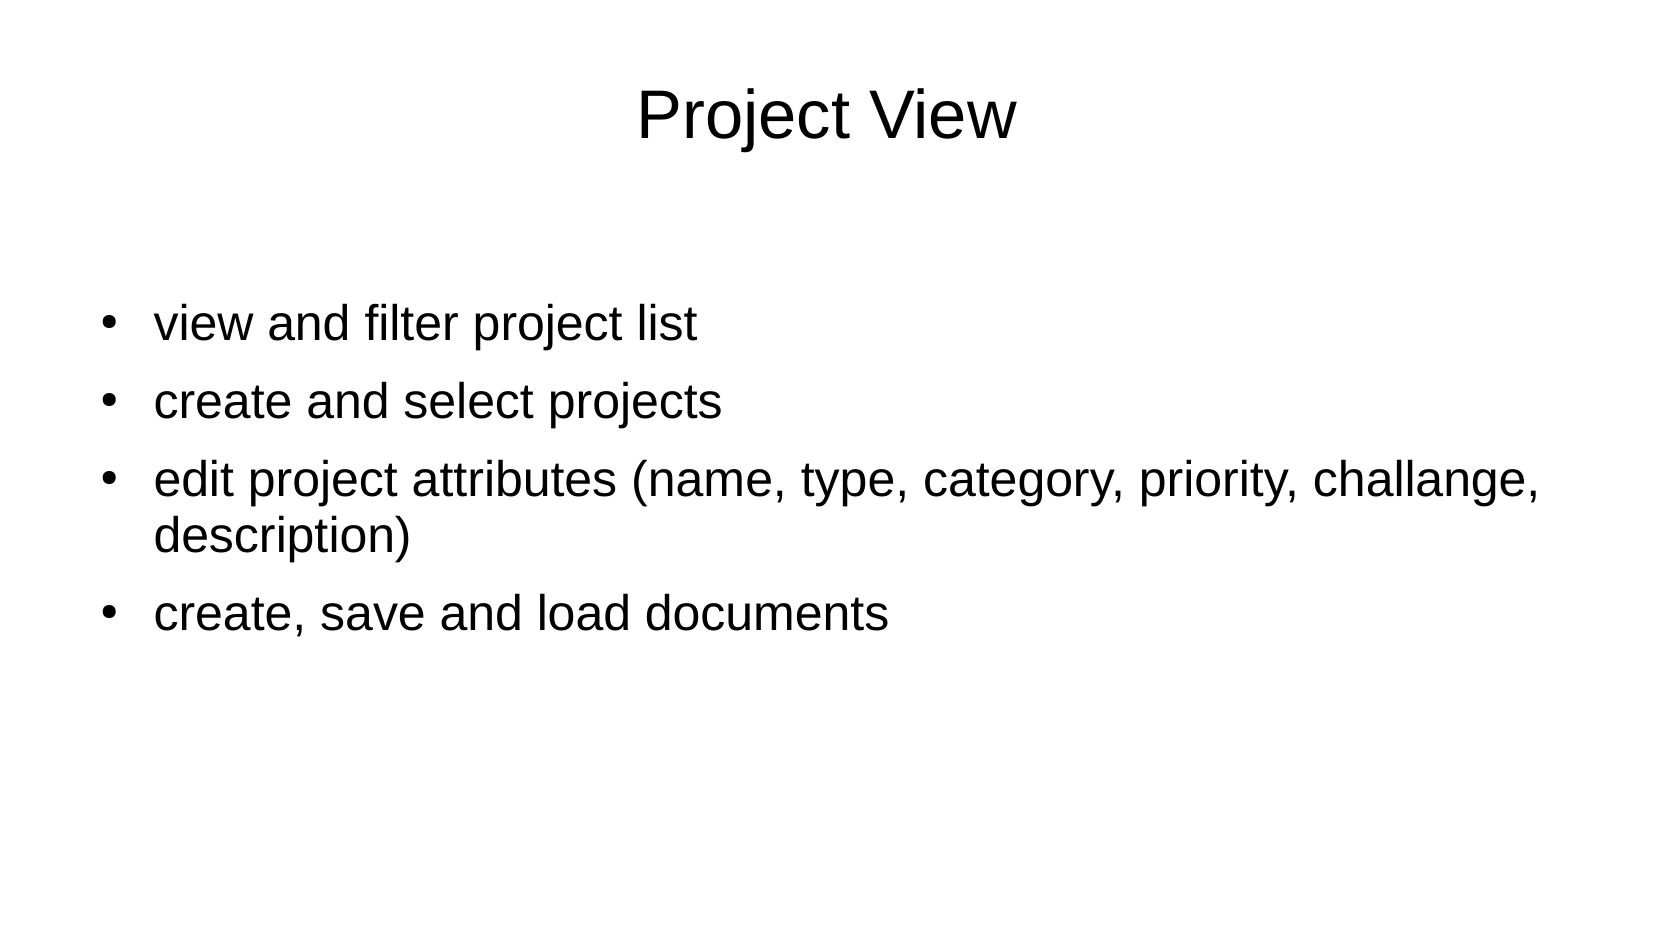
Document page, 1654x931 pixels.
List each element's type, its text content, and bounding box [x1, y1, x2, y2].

list view and filter project list create and select projects edit project attributes (name, type, category, priority, challange, description) create, save and load documents [82, 217, 1571, 758]
title Project View [82, 37, 1571, 193]
